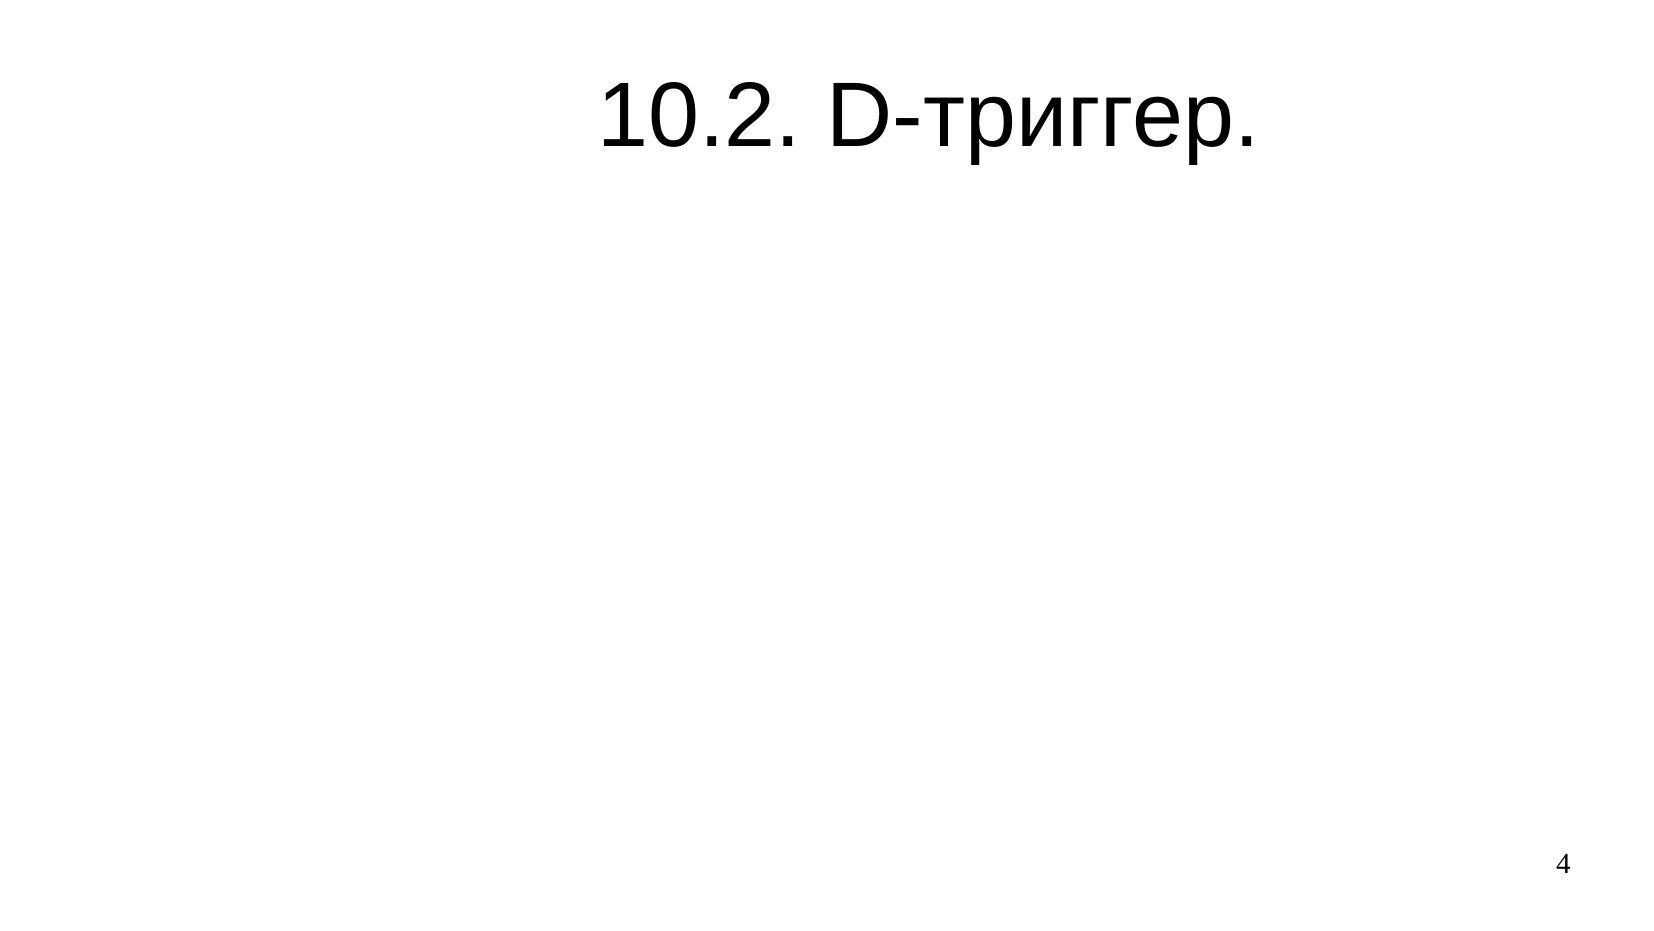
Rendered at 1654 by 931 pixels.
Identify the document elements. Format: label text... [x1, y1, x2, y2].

title 10.2. D-триггер. [82, 37, 1571, 193]
